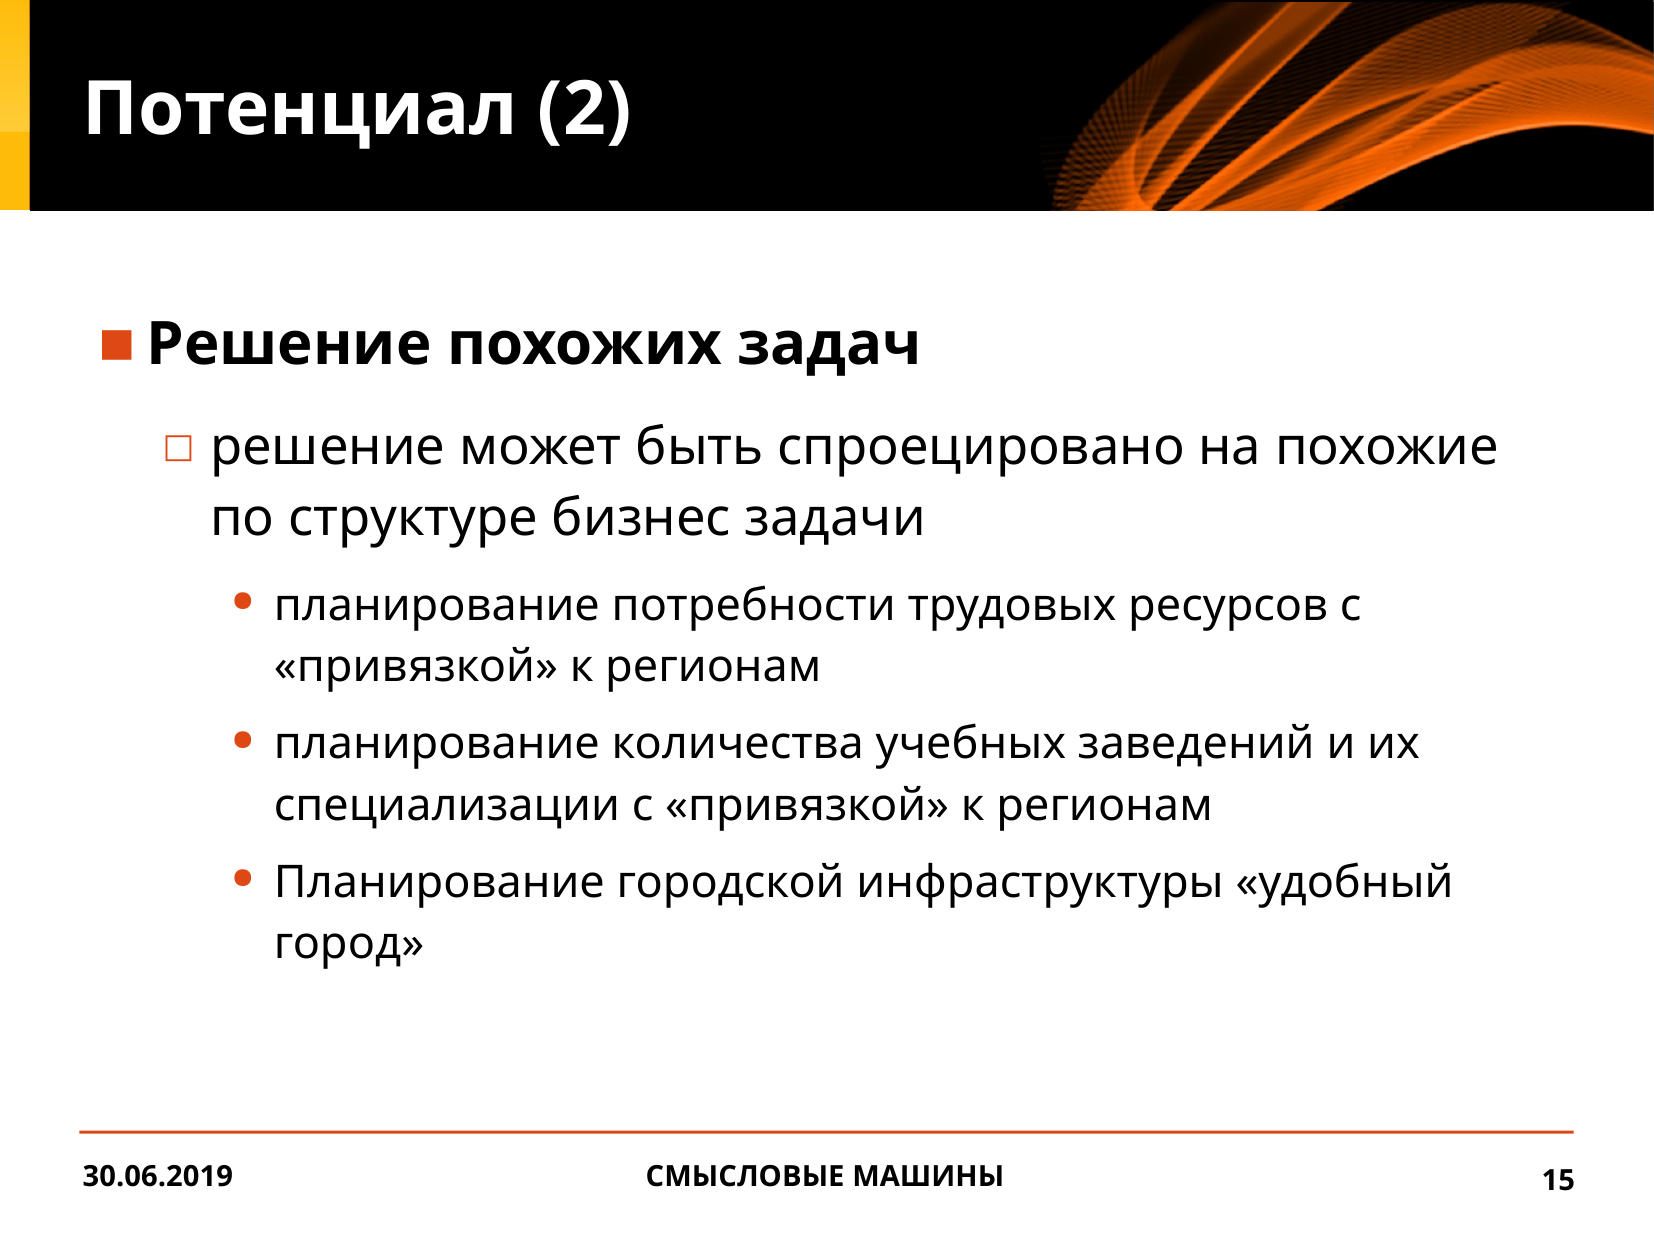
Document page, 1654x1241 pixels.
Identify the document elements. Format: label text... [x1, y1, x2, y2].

list Решение похожих задач решение может быть спроецировано на похожие по структуре бизнес задачи планирование потребности трудовых ресурсов с «привязкой» к регионам планирование количества учебных заведений и их специализации с «привязкой» к регионам Планирование городской инфраструктуры «удобный город» [82, 300, 1576, 976]
title Потенциал (2) [82, 1, 1576, 209]
picture [0, 0, 1654, 211]
